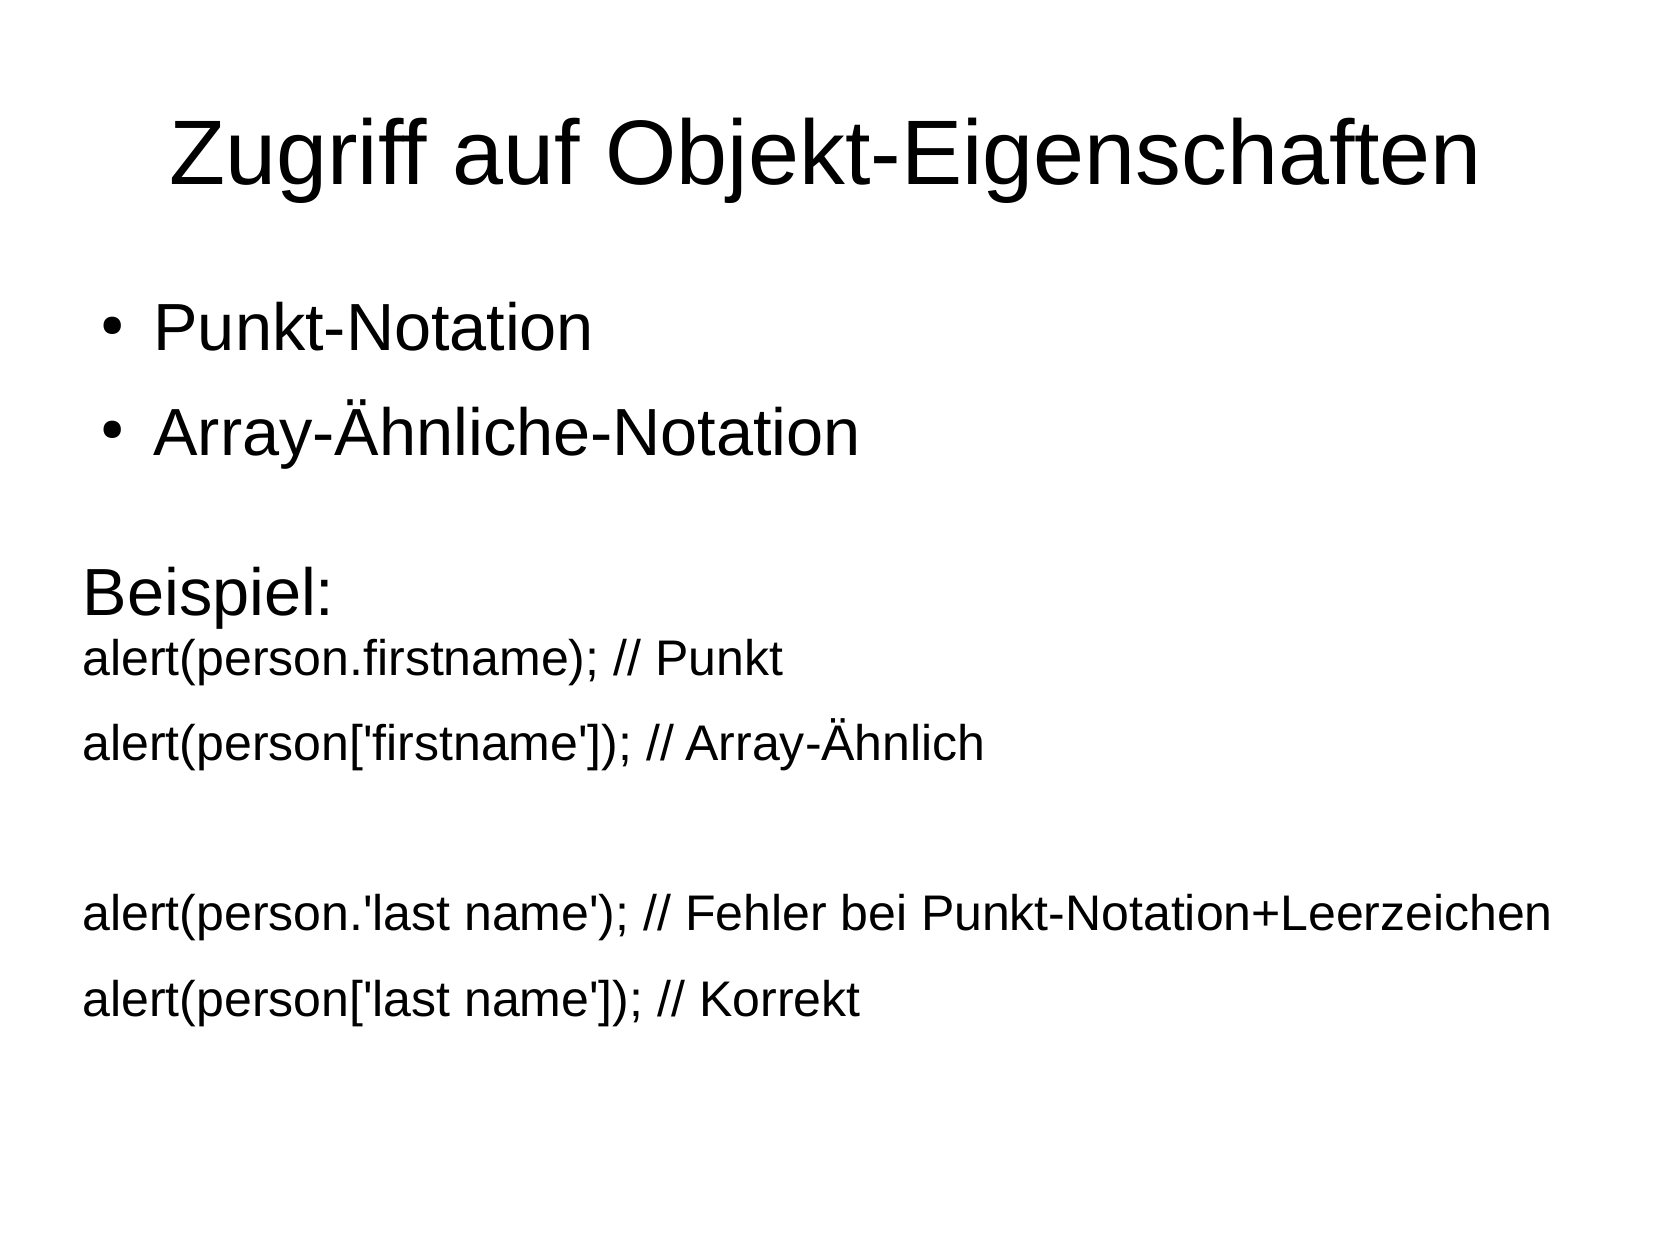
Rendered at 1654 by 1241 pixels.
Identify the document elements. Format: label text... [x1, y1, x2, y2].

title Zugriff auf Objekt-Eigenschaften [82, 49, 1571, 257]
list Beispiel: alert(person.firstname); // Punkt alert(person['firstname']); // Array-Ähnlich alert(person.'last name'); // Fehler bei Punkt-Notation+Leerzeichen alert(person['last name']); // Korrekt [82, 555, 1571, 1190]
list Punkt-Notation Array-Ähnliche-Notation [82, 290, 1571, 555]
